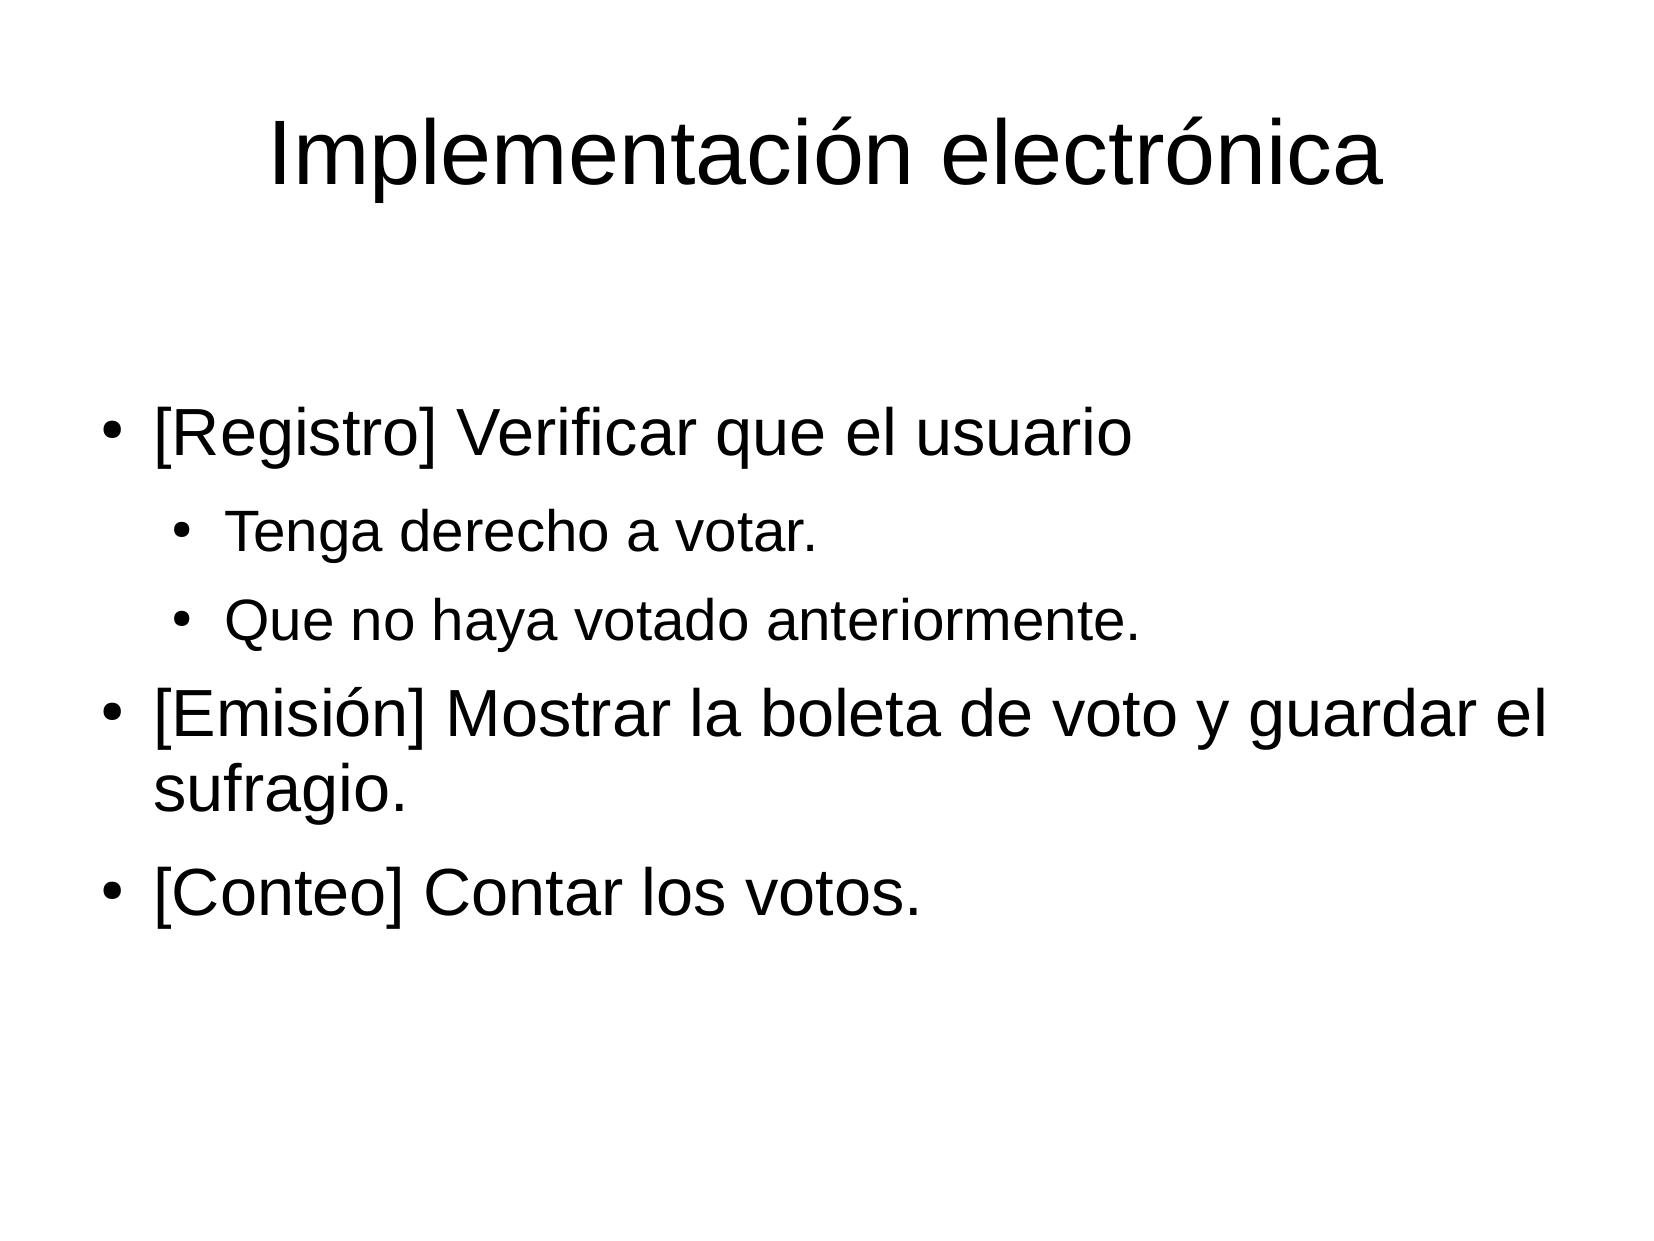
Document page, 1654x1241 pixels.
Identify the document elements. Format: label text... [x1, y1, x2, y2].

title Implementación electrónica [82, 49, 1571, 257]
list [Registro] Verificar que el usuario Tenga derecho a votar. Que no haya votado anteriormente. [Emisión] Mostrar la boleta de voto y guardar el sufragio. [Conteo] Contar los votos. [82, 290, 1571, 1109]
